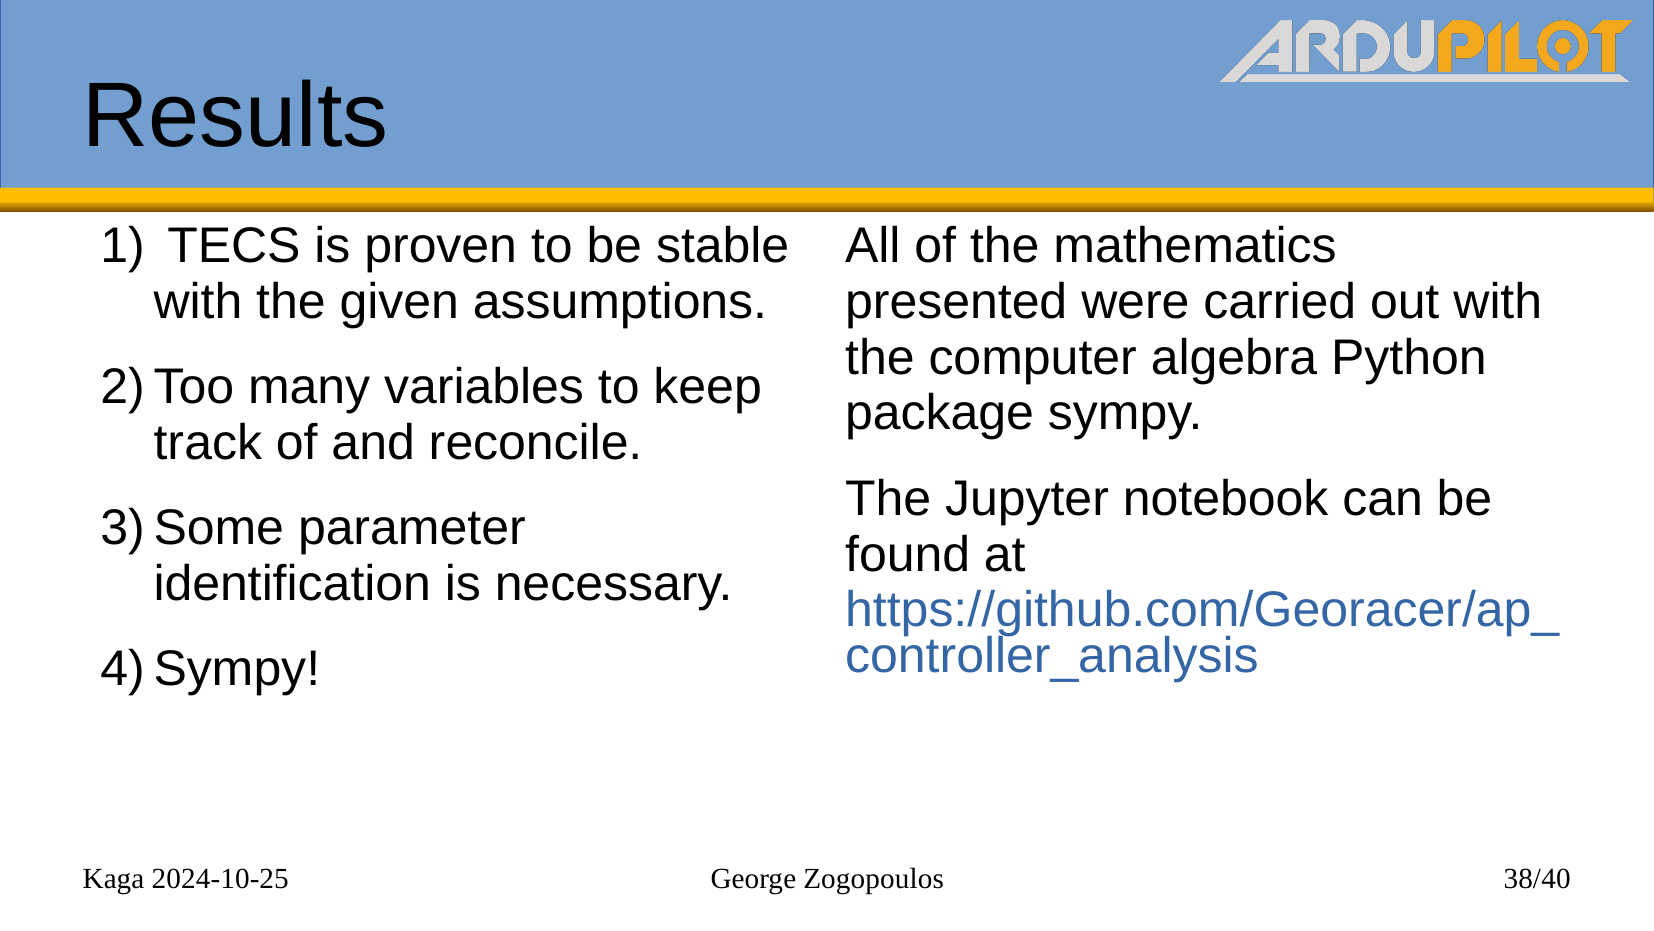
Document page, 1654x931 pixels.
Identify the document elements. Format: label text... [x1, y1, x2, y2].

picture [1219, 20, 1633, 82]
list TECS is proven to be stable with the given assumptions. Too many variables to keep track of and reconcile. Some parameter identification is necessary. Sympy! [82, 217, 809, 757]
title Results [82, 37, 1571, 193]
list All of the mathematics presented were carried out with the computer algebra Python package sympy. The Jupyter notebook can be found at https://github.com/Georacer/ap_controller_analysis [845, 217, 1572, 757]
